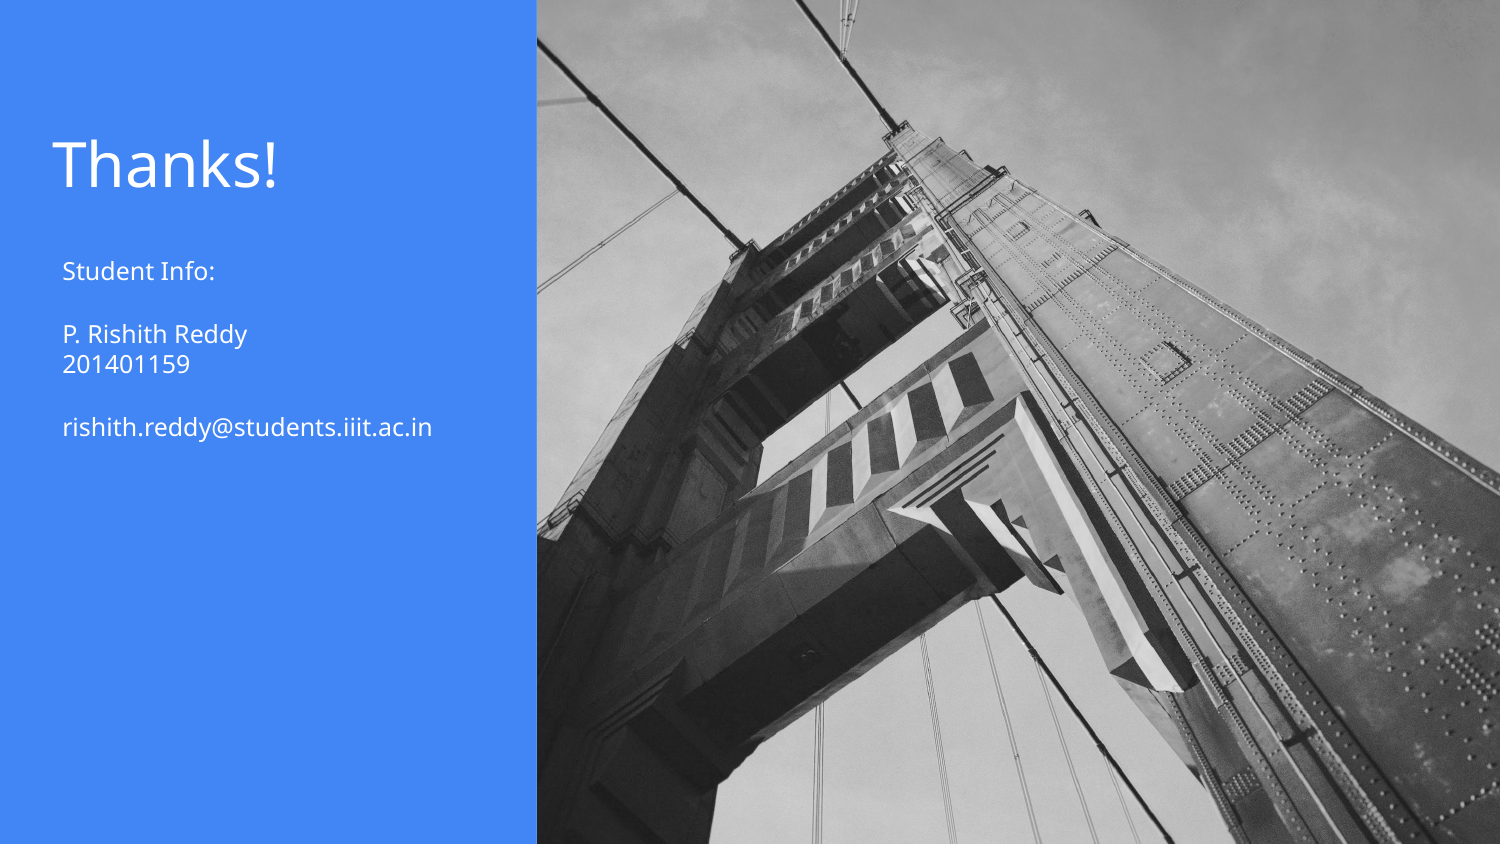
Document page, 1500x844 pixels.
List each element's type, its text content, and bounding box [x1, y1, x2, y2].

title Thanks! [37, 58, 498, 216]
picture [537, 0, 1500, 844]
list Student Info: P. Rishith Reddy 201401159 rishith.reddy@students.iiit.ac.in [47, 240, 508, 760]
